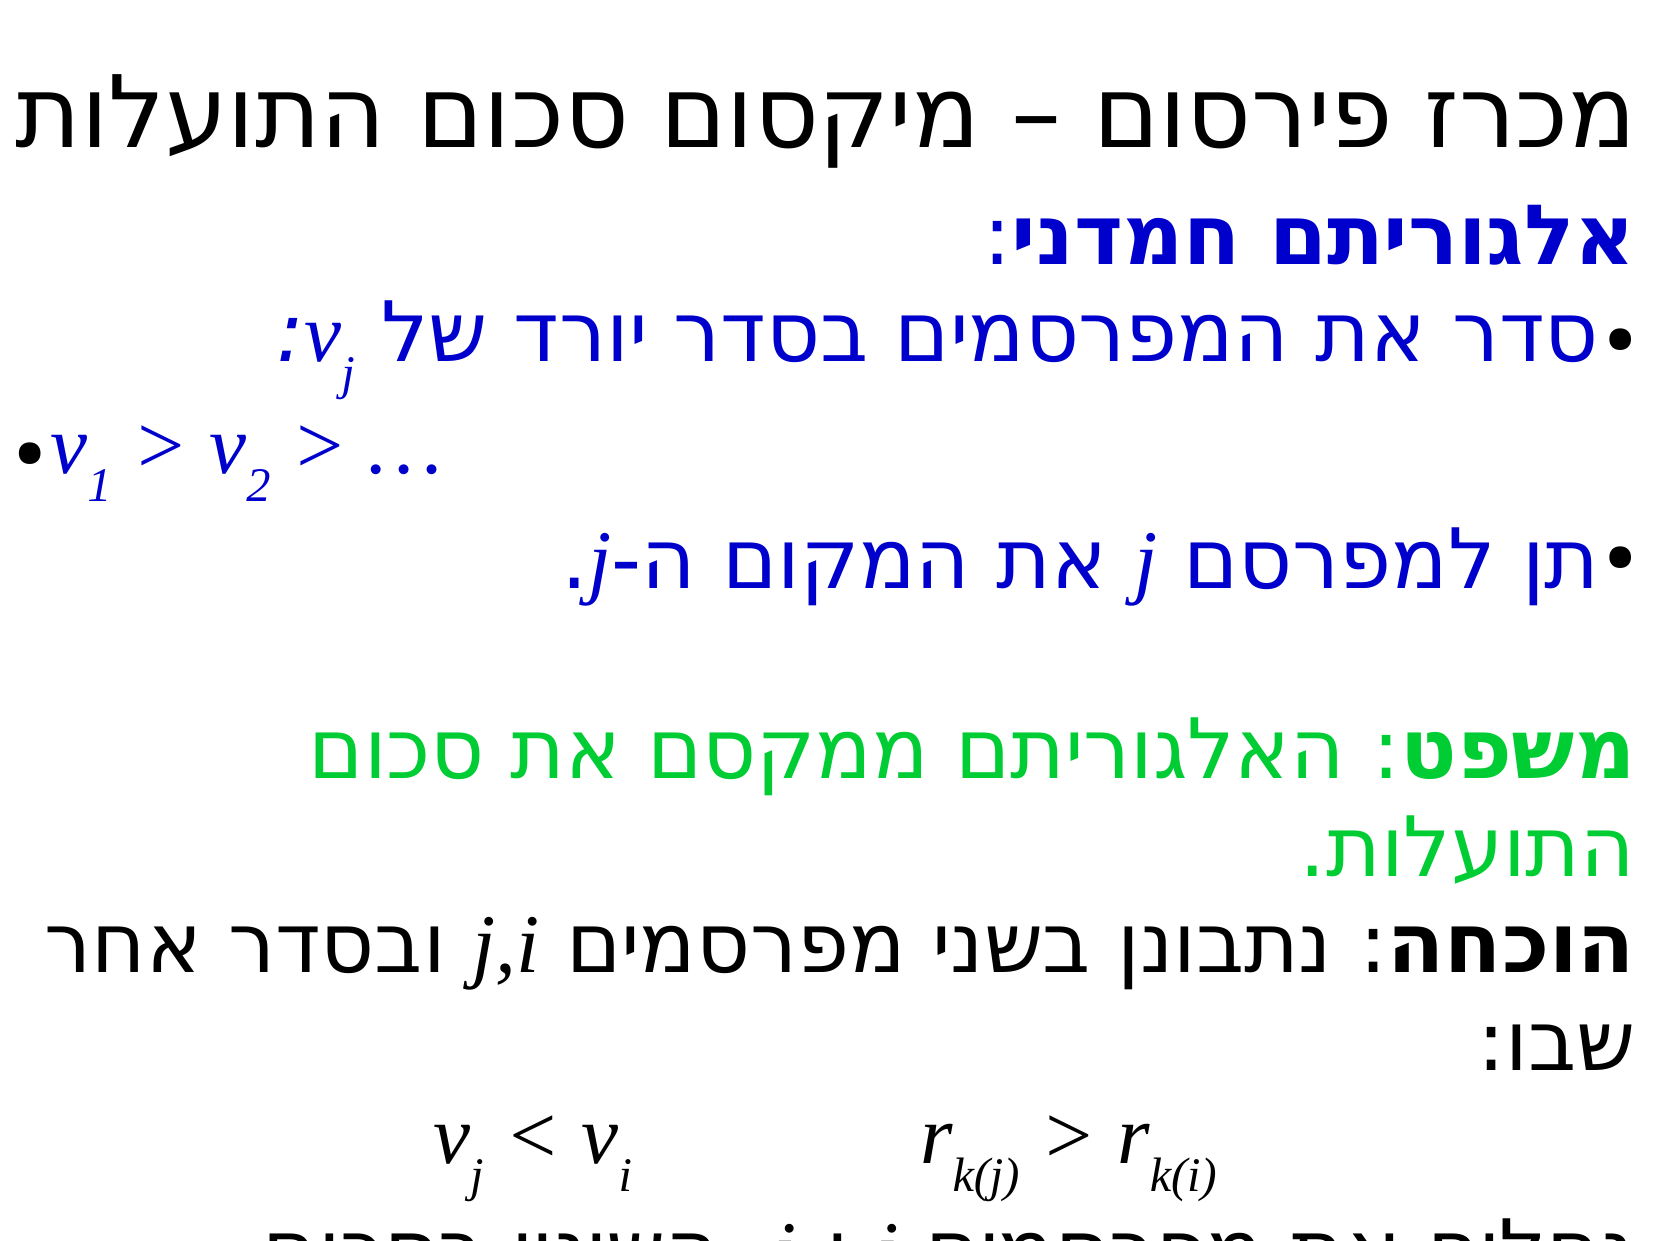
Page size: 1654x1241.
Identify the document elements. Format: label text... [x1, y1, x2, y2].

text_box אלגוריתם חמדני: סדר את המפרסמים בסדר יורד של vj: v1 > v2 > … תן למפרסם j את המקום ה-j. משפט: האלגוריתם ממקסם את סכום התועלות. הוכחה: נתבונן בשני מפרסמים j,i ובסדר אחר שבו: vj < vi rk(j) > rk(i) נחליף את מפרסמים j ו-i. השינוי בסכום התועלות: vi*(rk(j)-rk(i)) - vj*(rk(j)-rk(i)) = (vi-vj)(rk(j)-rk(i)) >= 0 [0, 180, 1651, 1241]
title מכרז פירסום – מיקסום סכום התועלות [0, 45, 1654, 181]
